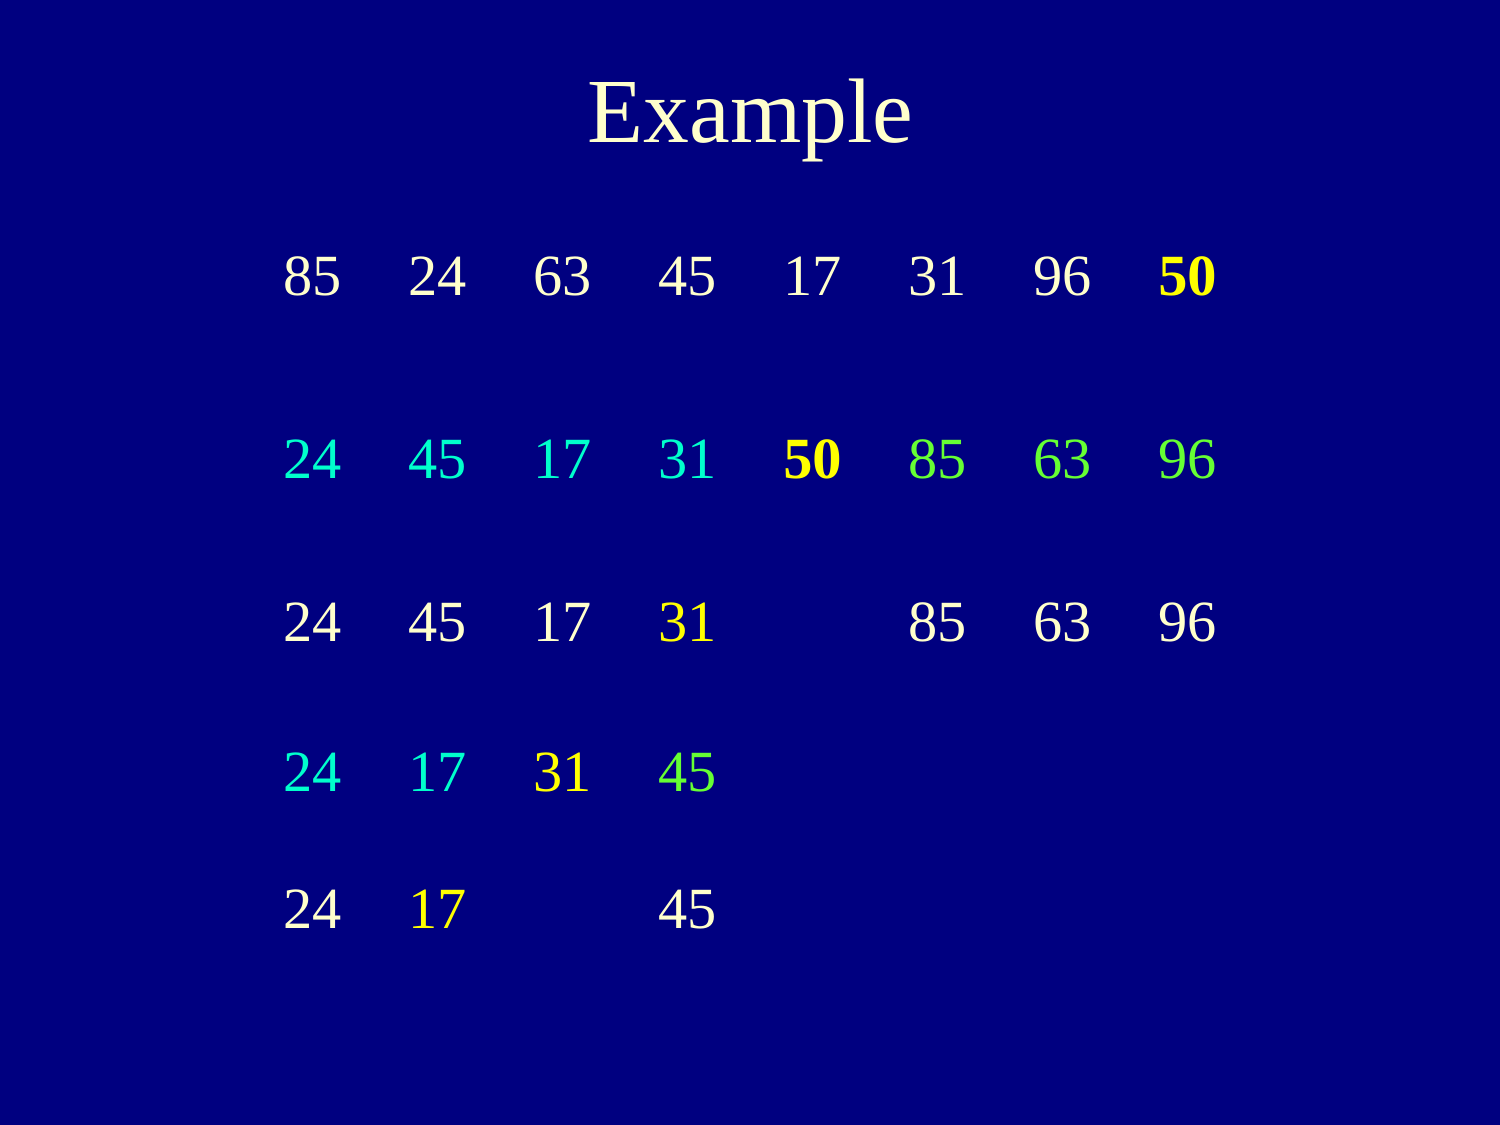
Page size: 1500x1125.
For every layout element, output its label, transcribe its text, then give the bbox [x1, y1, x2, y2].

table_header 45 [375, 575, 500, 675]
table_header 45 [625, 229, 750, 325]
table_header 50 [750, 413, 875, 512]
table_header 85 [875, 575, 1000, 675]
table_header 31 [625, 575, 750, 675]
table_header 17 [500, 575, 625, 675]
table_header 63 [500, 229, 625, 325]
table_header 96 [1125, 413, 1250, 512]
table_header 45 [625, 725, 750, 825]
table_header 63 [1000, 413, 1125, 512]
table_header 63 [1000, 575, 1125, 675]
table_header 24 [250, 863, 375, 962]
table_header 17 [375, 725, 500, 825]
table_header 24 [250, 413, 375, 512]
table_header 24 [375, 229, 500, 325]
table_header 17 [375, 863, 500, 962]
table_header 17 [500, 413, 625, 512]
table_header 96 [1125, 575, 1250, 675]
table_header 17 [750, 229, 875, 325]
title Example [22, 43, 1480, 169]
table_header 45 [375, 413, 500, 512]
table_header 85 [875, 413, 1000, 512]
table_header 24 [250, 725, 375, 825]
table_header 45 [625, 863, 750, 962]
table_header 31 [500, 725, 625, 825]
table_header 31 [625, 413, 750, 512]
table_header 24 [250, 575, 375, 675]
table_header 50 [1125, 229, 1250, 325]
table_header 31 [875, 229, 1000, 325]
table_header 85 [250, 229, 375, 325]
table_header 96 [1000, 229, 1125, 325]
